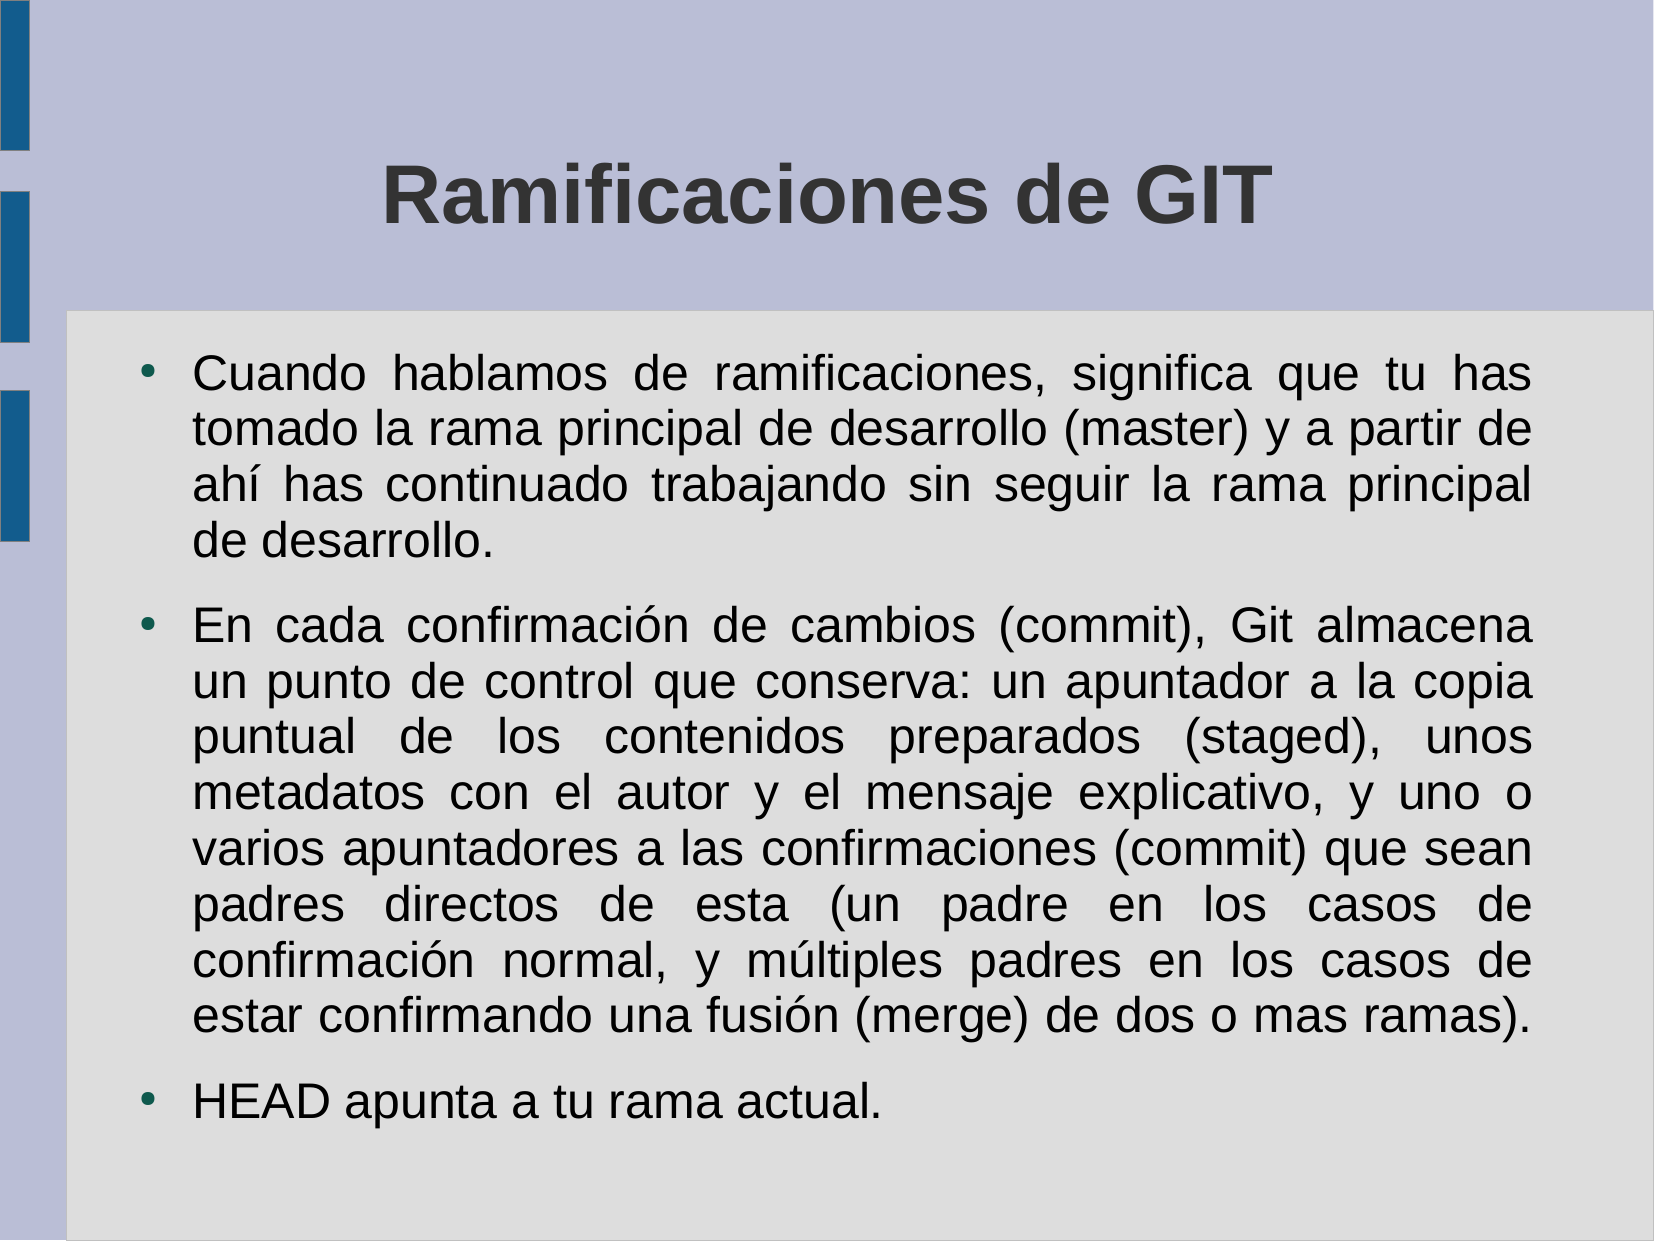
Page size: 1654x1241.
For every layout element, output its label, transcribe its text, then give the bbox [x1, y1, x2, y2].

list Cuando hablamos de ramificaciones, significa que tu has tomado la rama principal de desarrollo (master) y a partir de ahí has continuado trabajando sin seguir la rama principal de desarrollo. En cada confirmación de cambios (commit), Git almacena un punto de control que conserva: un apuntador a la copia puntual de los contenidos preparados (staged), unos metadatos con el autor y el mensaje explicativo, y uno o varios apuntadores a las confirmaciones (commit) que sean padres directos de esta (un padre en los casos de confirmación normal, y múltiples padres en los casos de estar confirmando una fusión (merge) de dos o mas ramas). HEAD apunta a tu rama actual. [121, 344, 1534, 1129]
title Ramificaciones de GIT [121, 91, 1534, 299]
